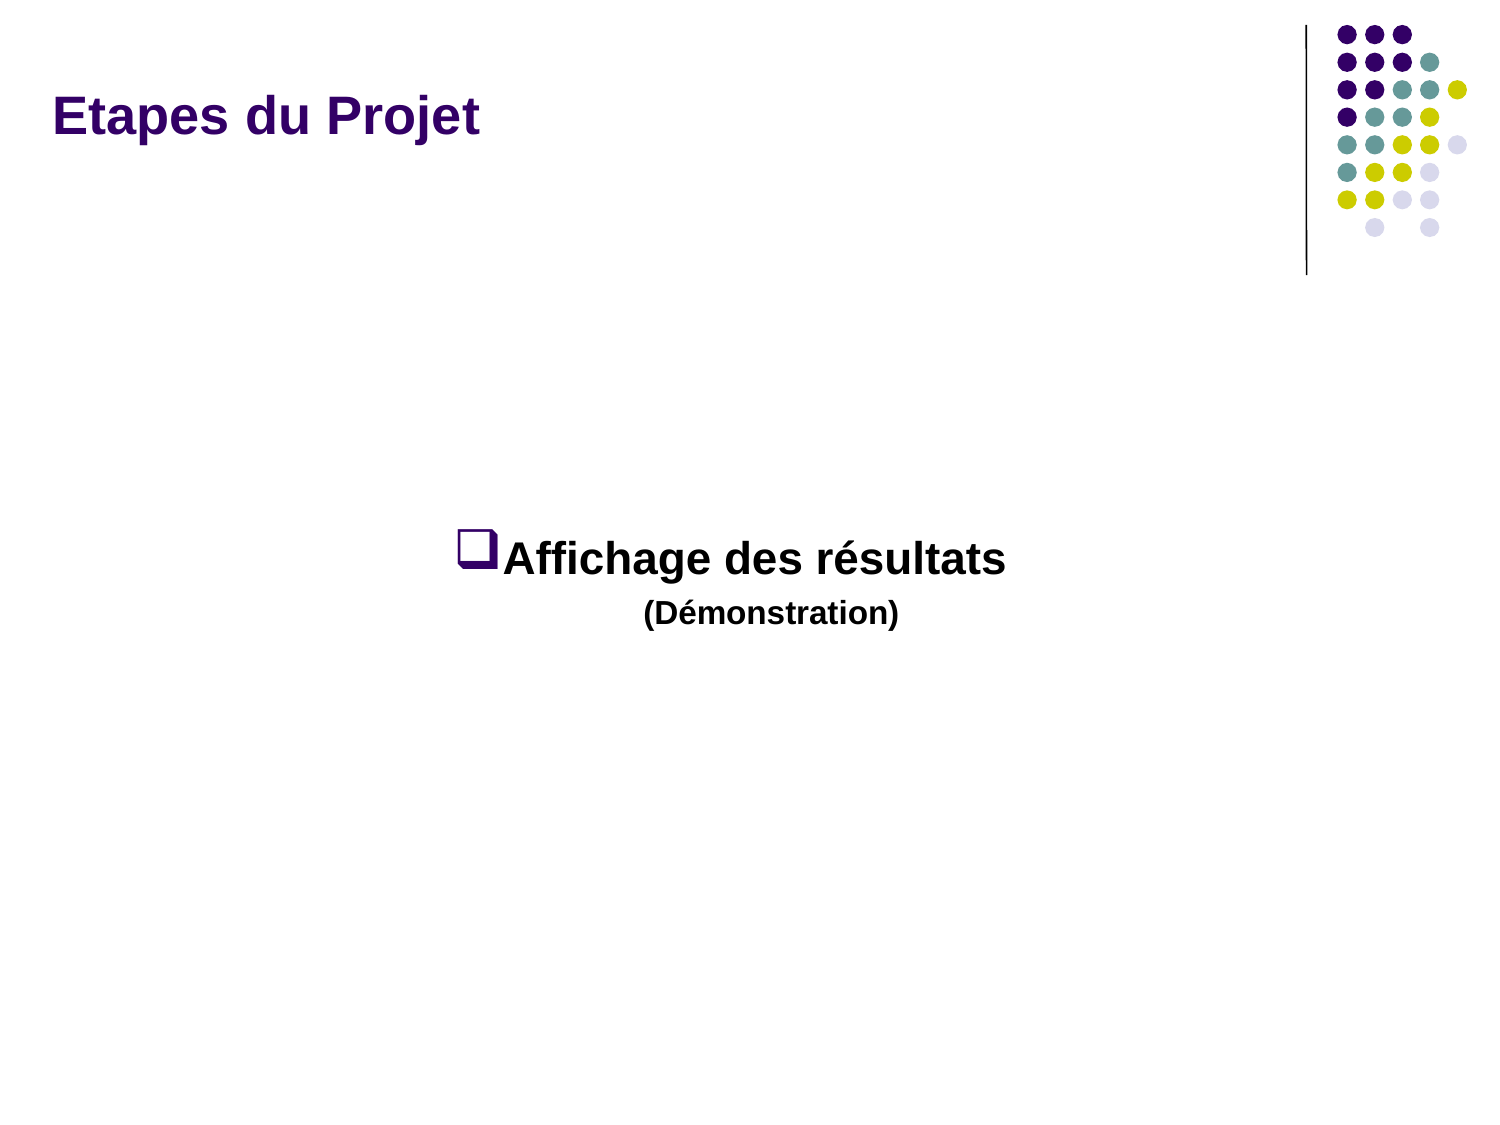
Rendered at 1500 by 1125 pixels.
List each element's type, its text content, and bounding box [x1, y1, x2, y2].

text_box Etapes du Projet [37, 54, 1301, 154]
text_box Affichage des résultats (Démonstration) [431, 527, 1105, 646]
